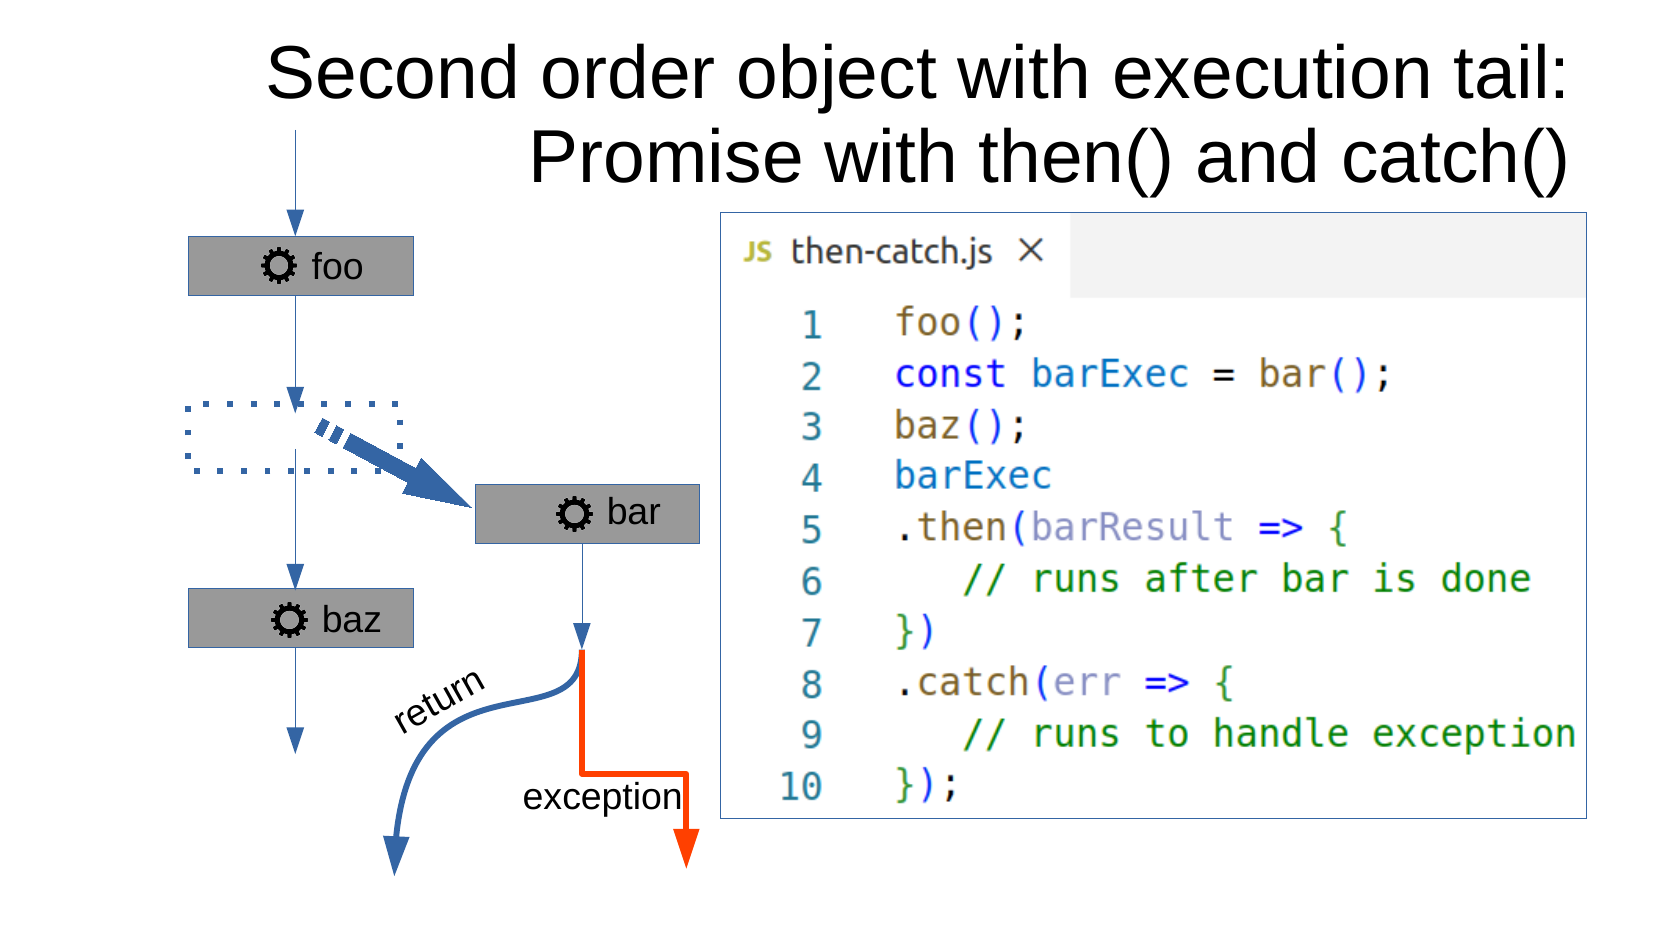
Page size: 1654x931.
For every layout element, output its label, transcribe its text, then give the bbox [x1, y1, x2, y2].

text_box [328, 425, 344, 444]
text_box [343, 433, 472, 508]
picture [271, 602, 308, 638]
text_box [314, 418, 330, 437]
text_box bar [592, 482, 709, 540]
text_box [188, 588, 414, 648]
text_box foo [296, 238, 414, 296]
text_box exception [507, 767, 745, 827]
text_box return [368, 601, 582, 756]
text_box [475, 484, 700, 544]
text_box [188, 236, 414, 296]
text_box baz [307, 590, 424, 648]
picture [261, 247, 296, 284]
picture [720, 212, 1587, 819]
picture [556, 496, 592, 532]
title Second order object with execution tail: Promise with then() and catch() [82, 30, 1571, 199]
